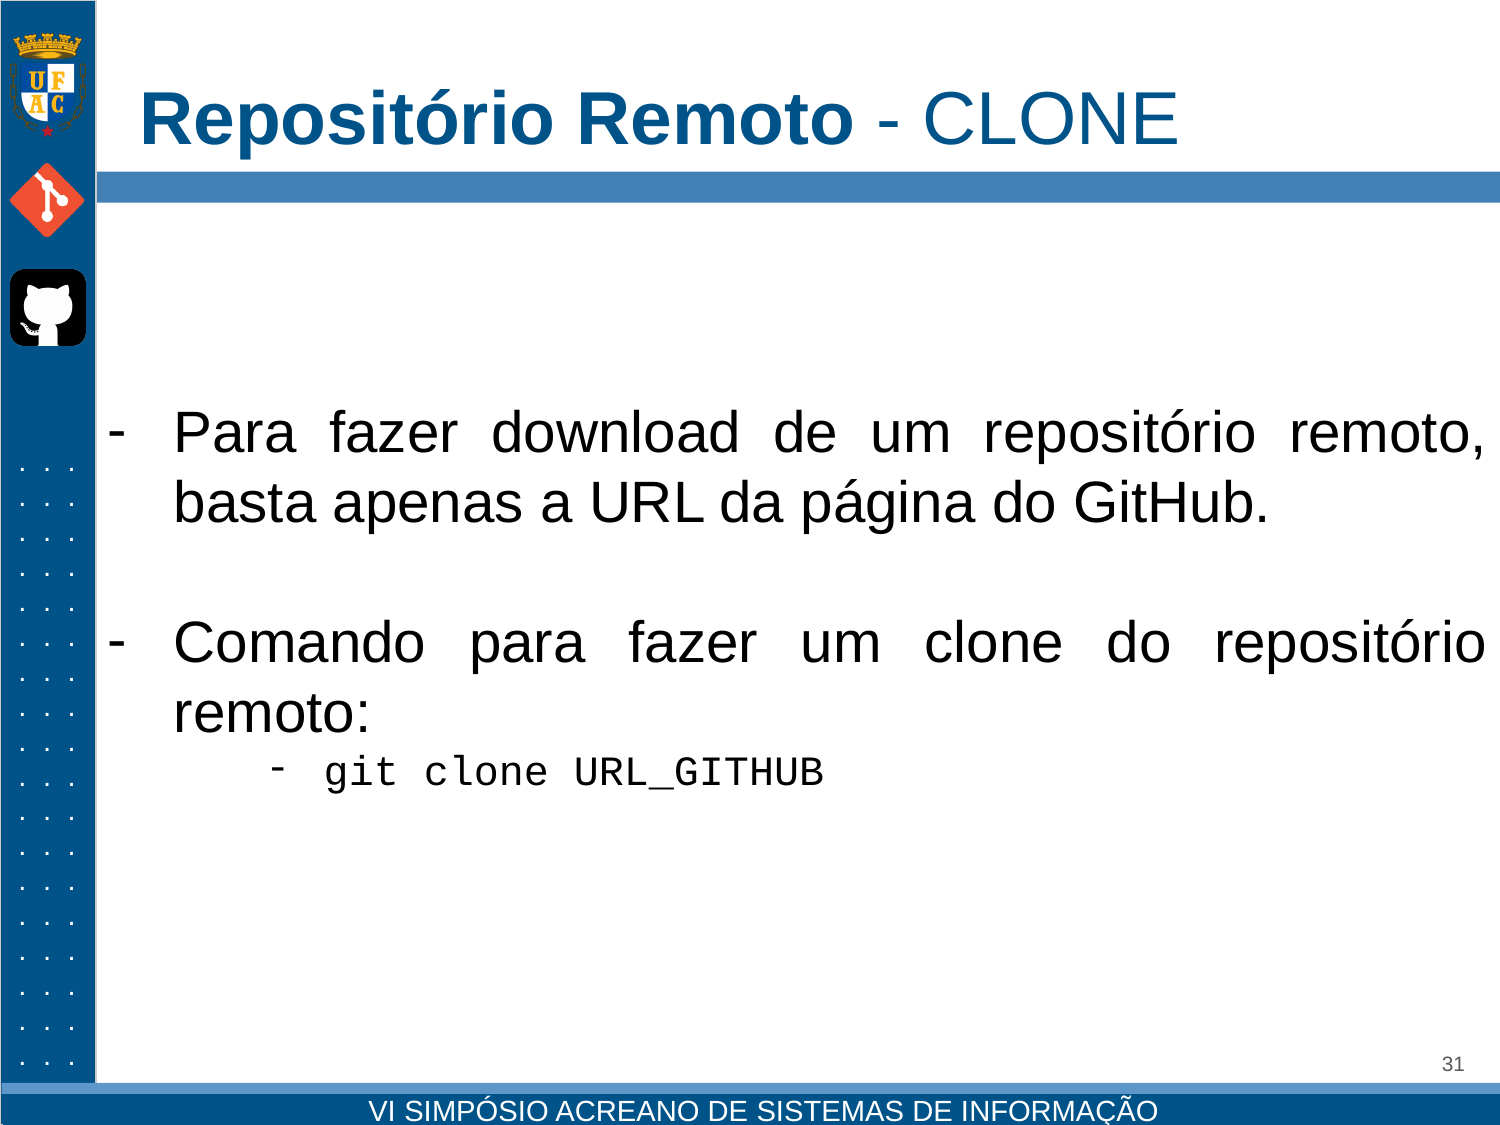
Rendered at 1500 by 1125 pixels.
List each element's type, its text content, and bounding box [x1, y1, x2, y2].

text_box [1288, 1082, 1500, 1125]
text_box VI SIMPÓSIO ACREANO DE SISTEMAS DE INFORMAÇÃO [353, 1077, 1288, 1125]
text_box [186, 171, 1500, 203]
text_box . . . . . . . . . . . . . . . . . . . . . . . . . . . . . . . . . . . . . . . . . . . . . . . . . . . . . . [3, 427, 133, 857]
slide_number <número> [1389, 1019, 1480, 1106]
text_box [0, 0, 353, 1125]
picture [10, 269, 86, 346]
title Repositório Remoto - CLONE [124, 89, 1494, 171]
picture [10, 33, 86, 137]
picture [10, 163, 186, 237]
text_box Para fazer download de um repositório remoto, basta apenas a URL da página do GitHub. Comando para fazer um clone do repositório remoto: git clone URL_GITHUB [83, 379, 1500, 839]
